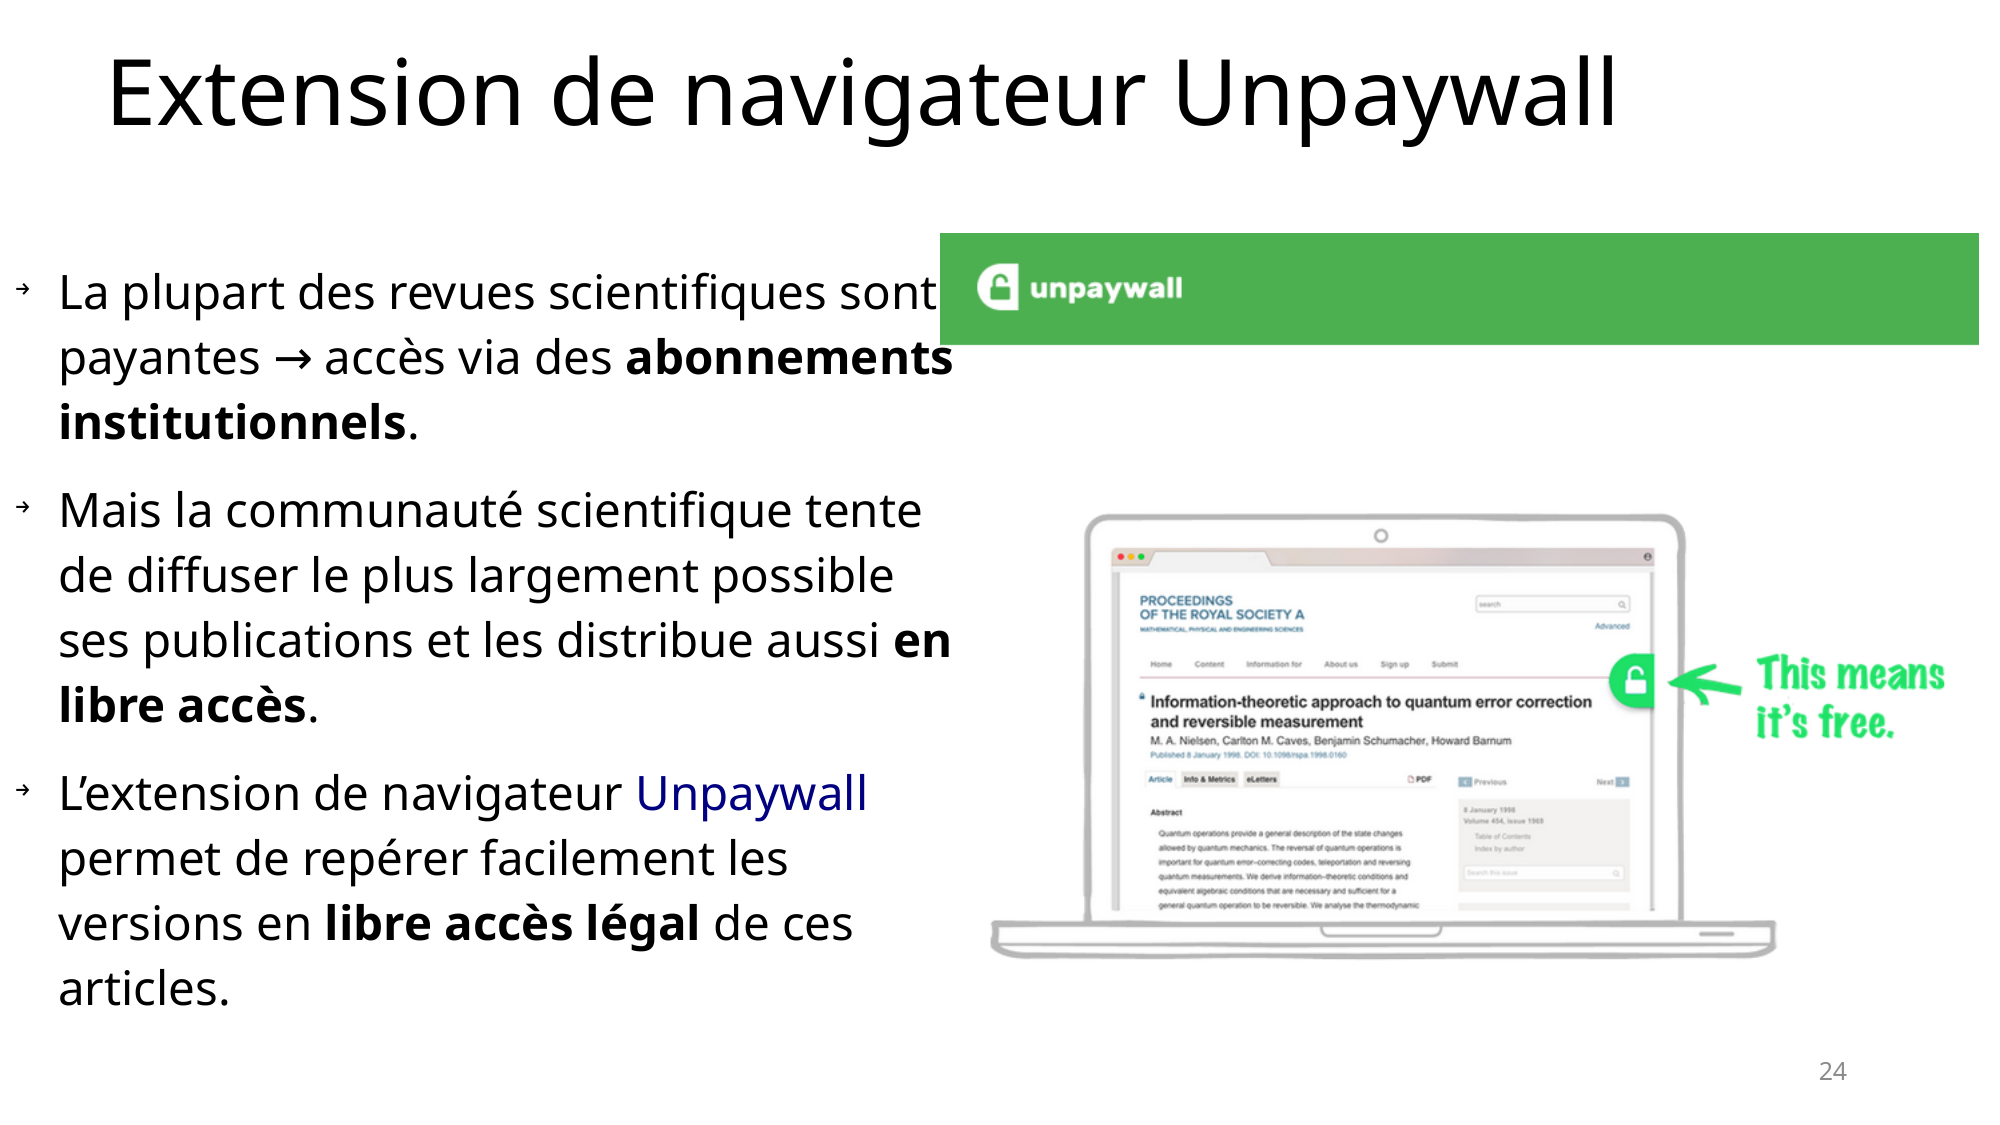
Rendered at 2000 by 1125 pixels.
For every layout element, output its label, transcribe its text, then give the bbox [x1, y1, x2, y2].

list La plupart des revues scientifiques sont payantes → accès via des abonnements institutionnels. Mais la communauté scientifique tente de diffuser le plus largement possible ses publications et les distribue aussi en libre accès. L’extension de navigateur Unpaywall permet de repérer facilement les versions en libre accès légal de ces articles. [0, 259, 975, 1027]
picture [940, 233, 1979, 982]
title Extension de navigateur Unpaywall [105, 0, 1831, 225]
